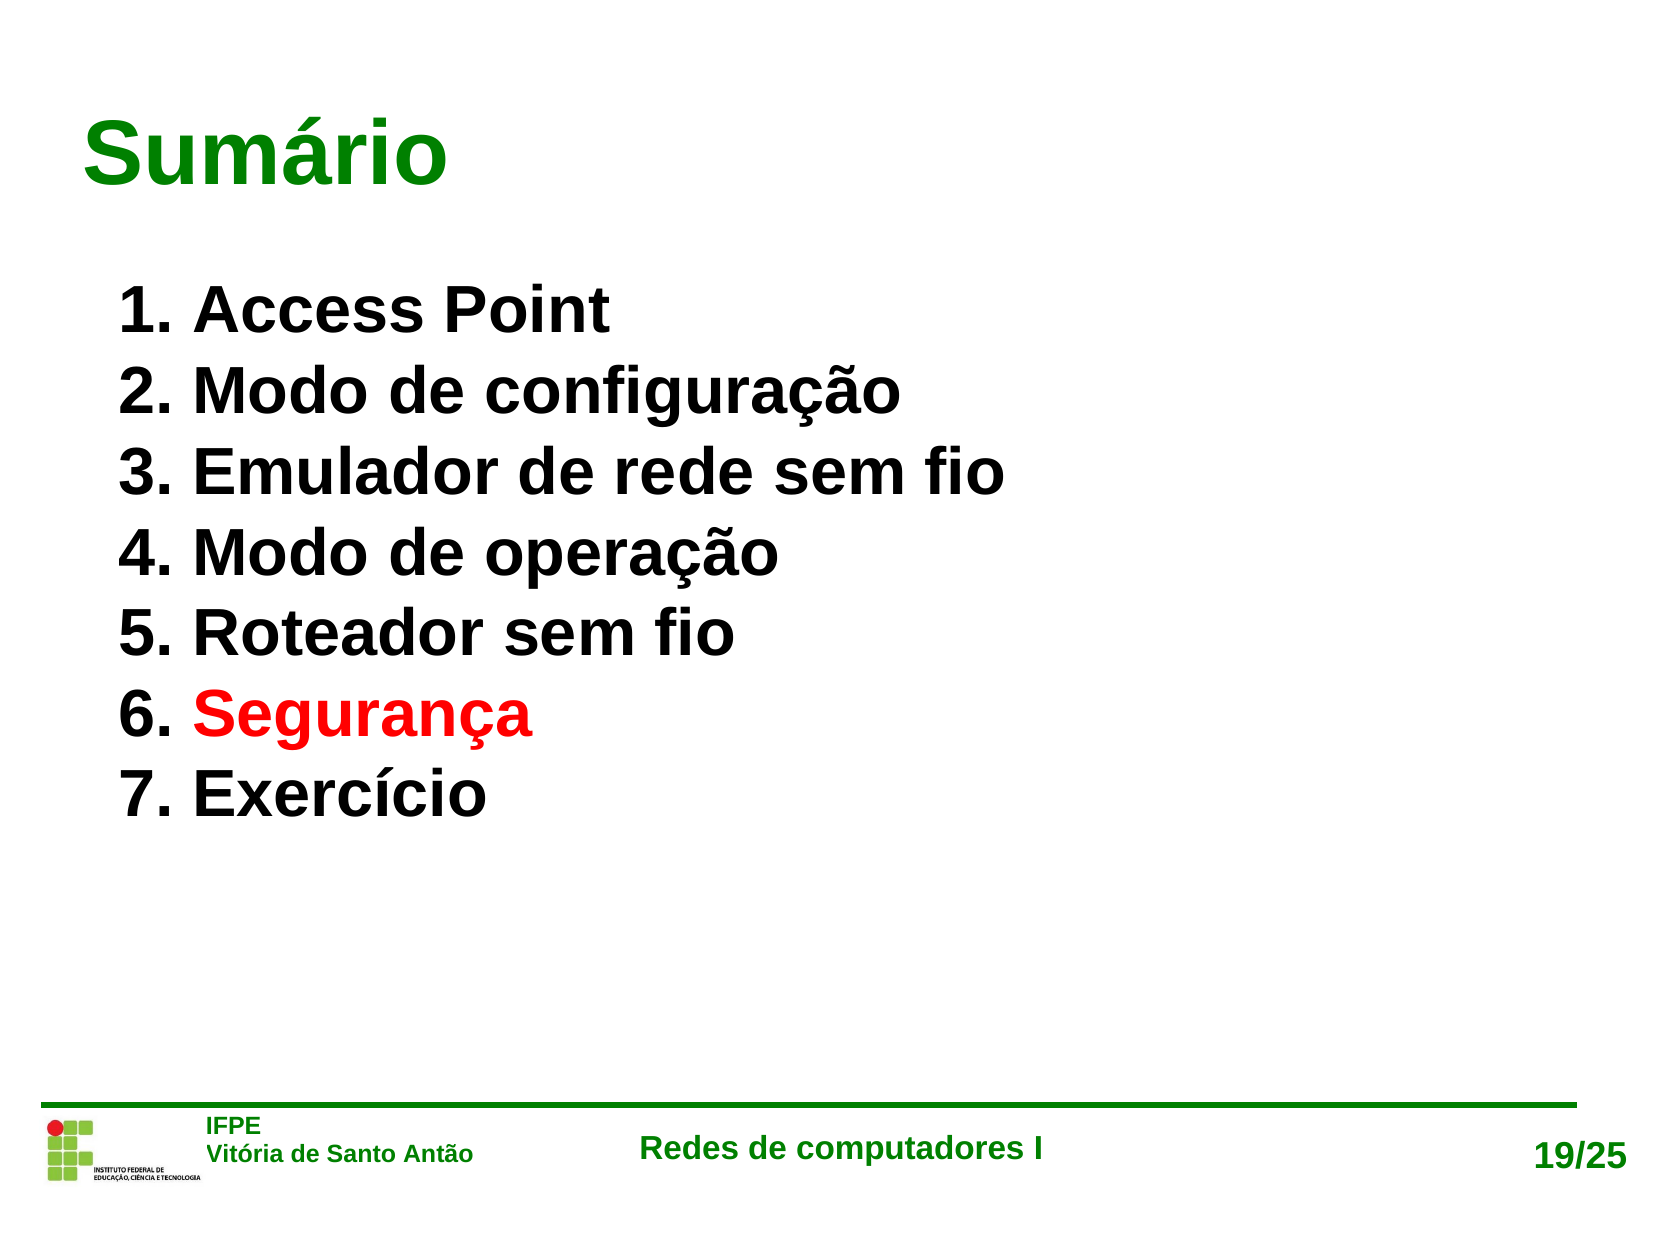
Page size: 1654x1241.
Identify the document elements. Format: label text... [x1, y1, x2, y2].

picture [39, 1111, 207, 1191]
title Sumário [82, 49, 1571, 257]
list Access Point Modo de configuração Emulador de rede sem fio Modo de operação Roteador sem fio Segurança Exercício [82, 272, 1571, 1091]
